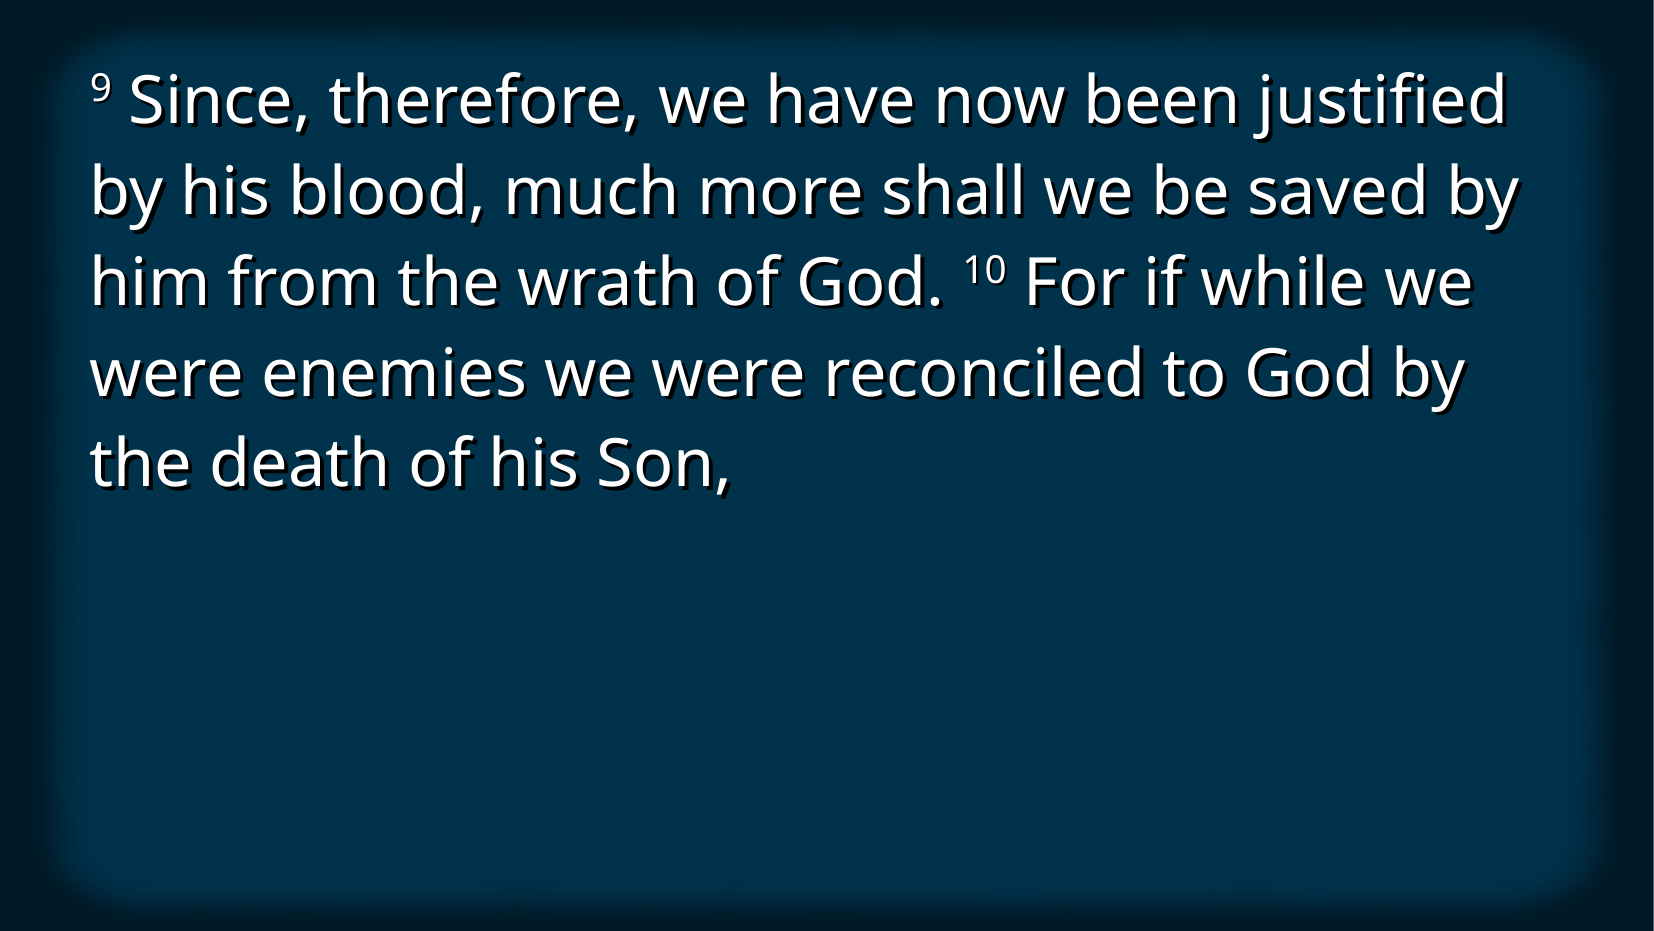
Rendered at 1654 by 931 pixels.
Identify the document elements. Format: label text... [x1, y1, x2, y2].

text_box 9 Since, therefore, we have now been justified by his blood, much more shall we be saved by him from the wrath of God. 10 For if while we were enemies we were reconciled to God by the death of his Son, [75, 45, 1576, 504]
picture [0, 0, 1654, 931]
